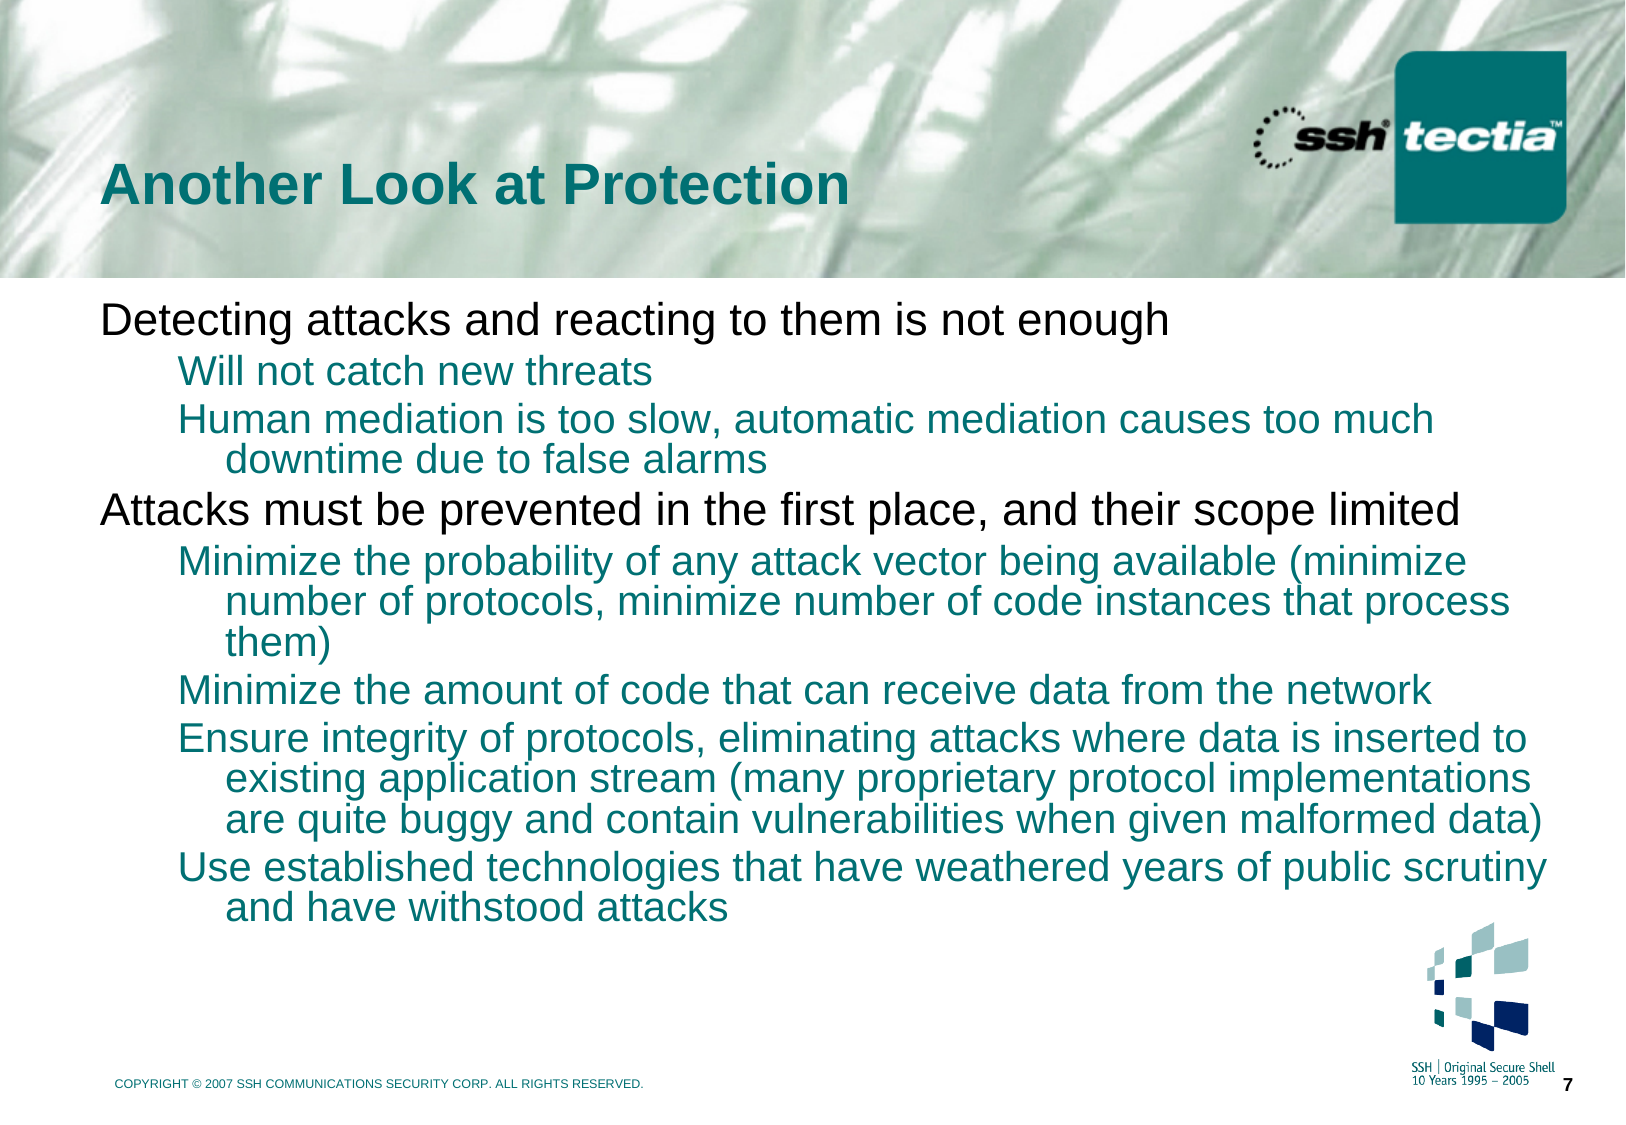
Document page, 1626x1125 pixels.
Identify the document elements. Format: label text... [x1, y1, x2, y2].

picture [0, 0, 1626, 278]
title Another Look at Protection [99, 99, 923, 276]
list Detecting attacks and reacting to them is not enough Will not catch new threats Human mediation is too slow, automatic mediation causes too much downtime due to false alarms Attacks must be prevented in the first place, and their scope limited Minimize the probability of any attack vector being available (minimize number of protocols, minimize number of code instances that process them) Minimize the amount of code that can receive data from the network Ensure integrity of protocols, eliminating attacks where data is inserted to existing application stream (many proprietary protocol implementations are quite buggy and contain vulnerabilities when given malformed data) Use established technologies that have weathered years of public scrutiny and have withstood attacks [99, 299, 1575, 1017]
